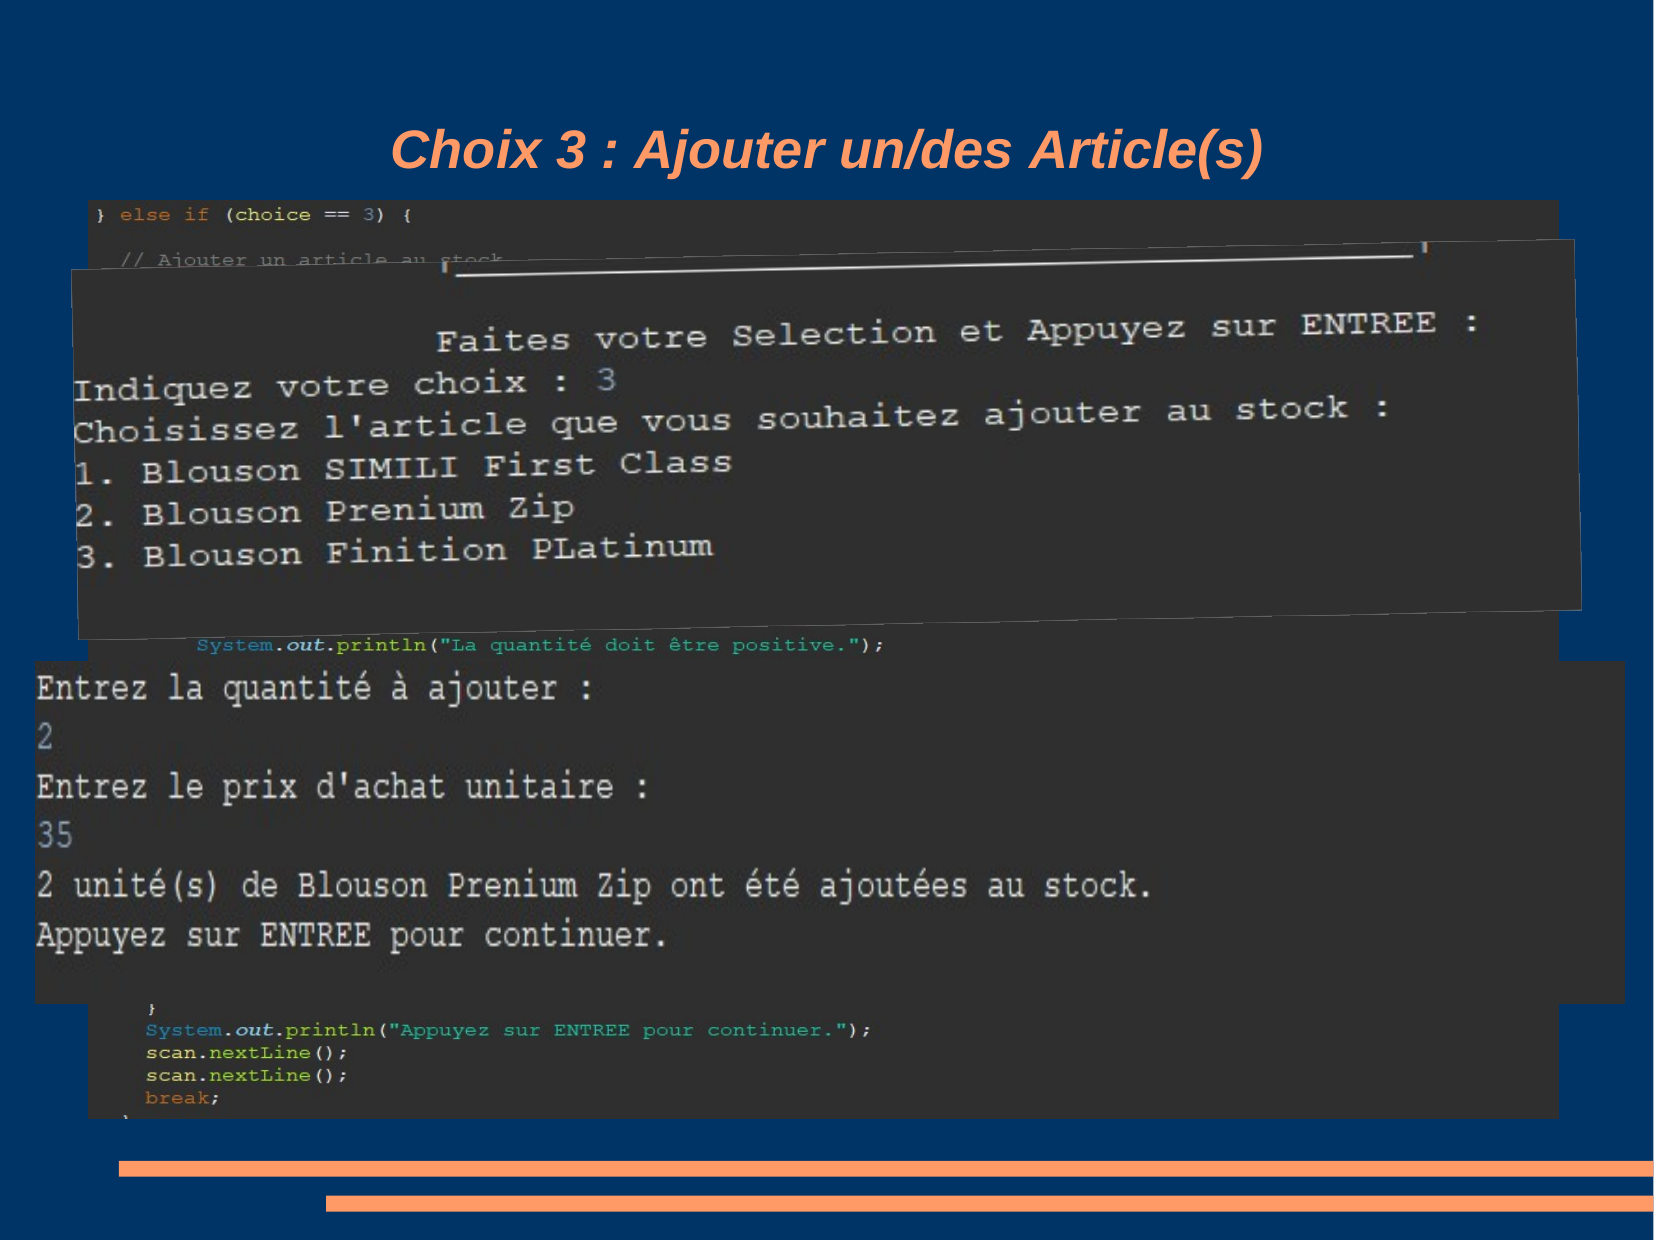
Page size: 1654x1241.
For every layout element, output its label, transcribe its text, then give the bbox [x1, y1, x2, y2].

title Choix 3 : Ajouter un/des Article(s) [121, 46, 1534, 200]
picture [35, 200, 1625, 1120]
